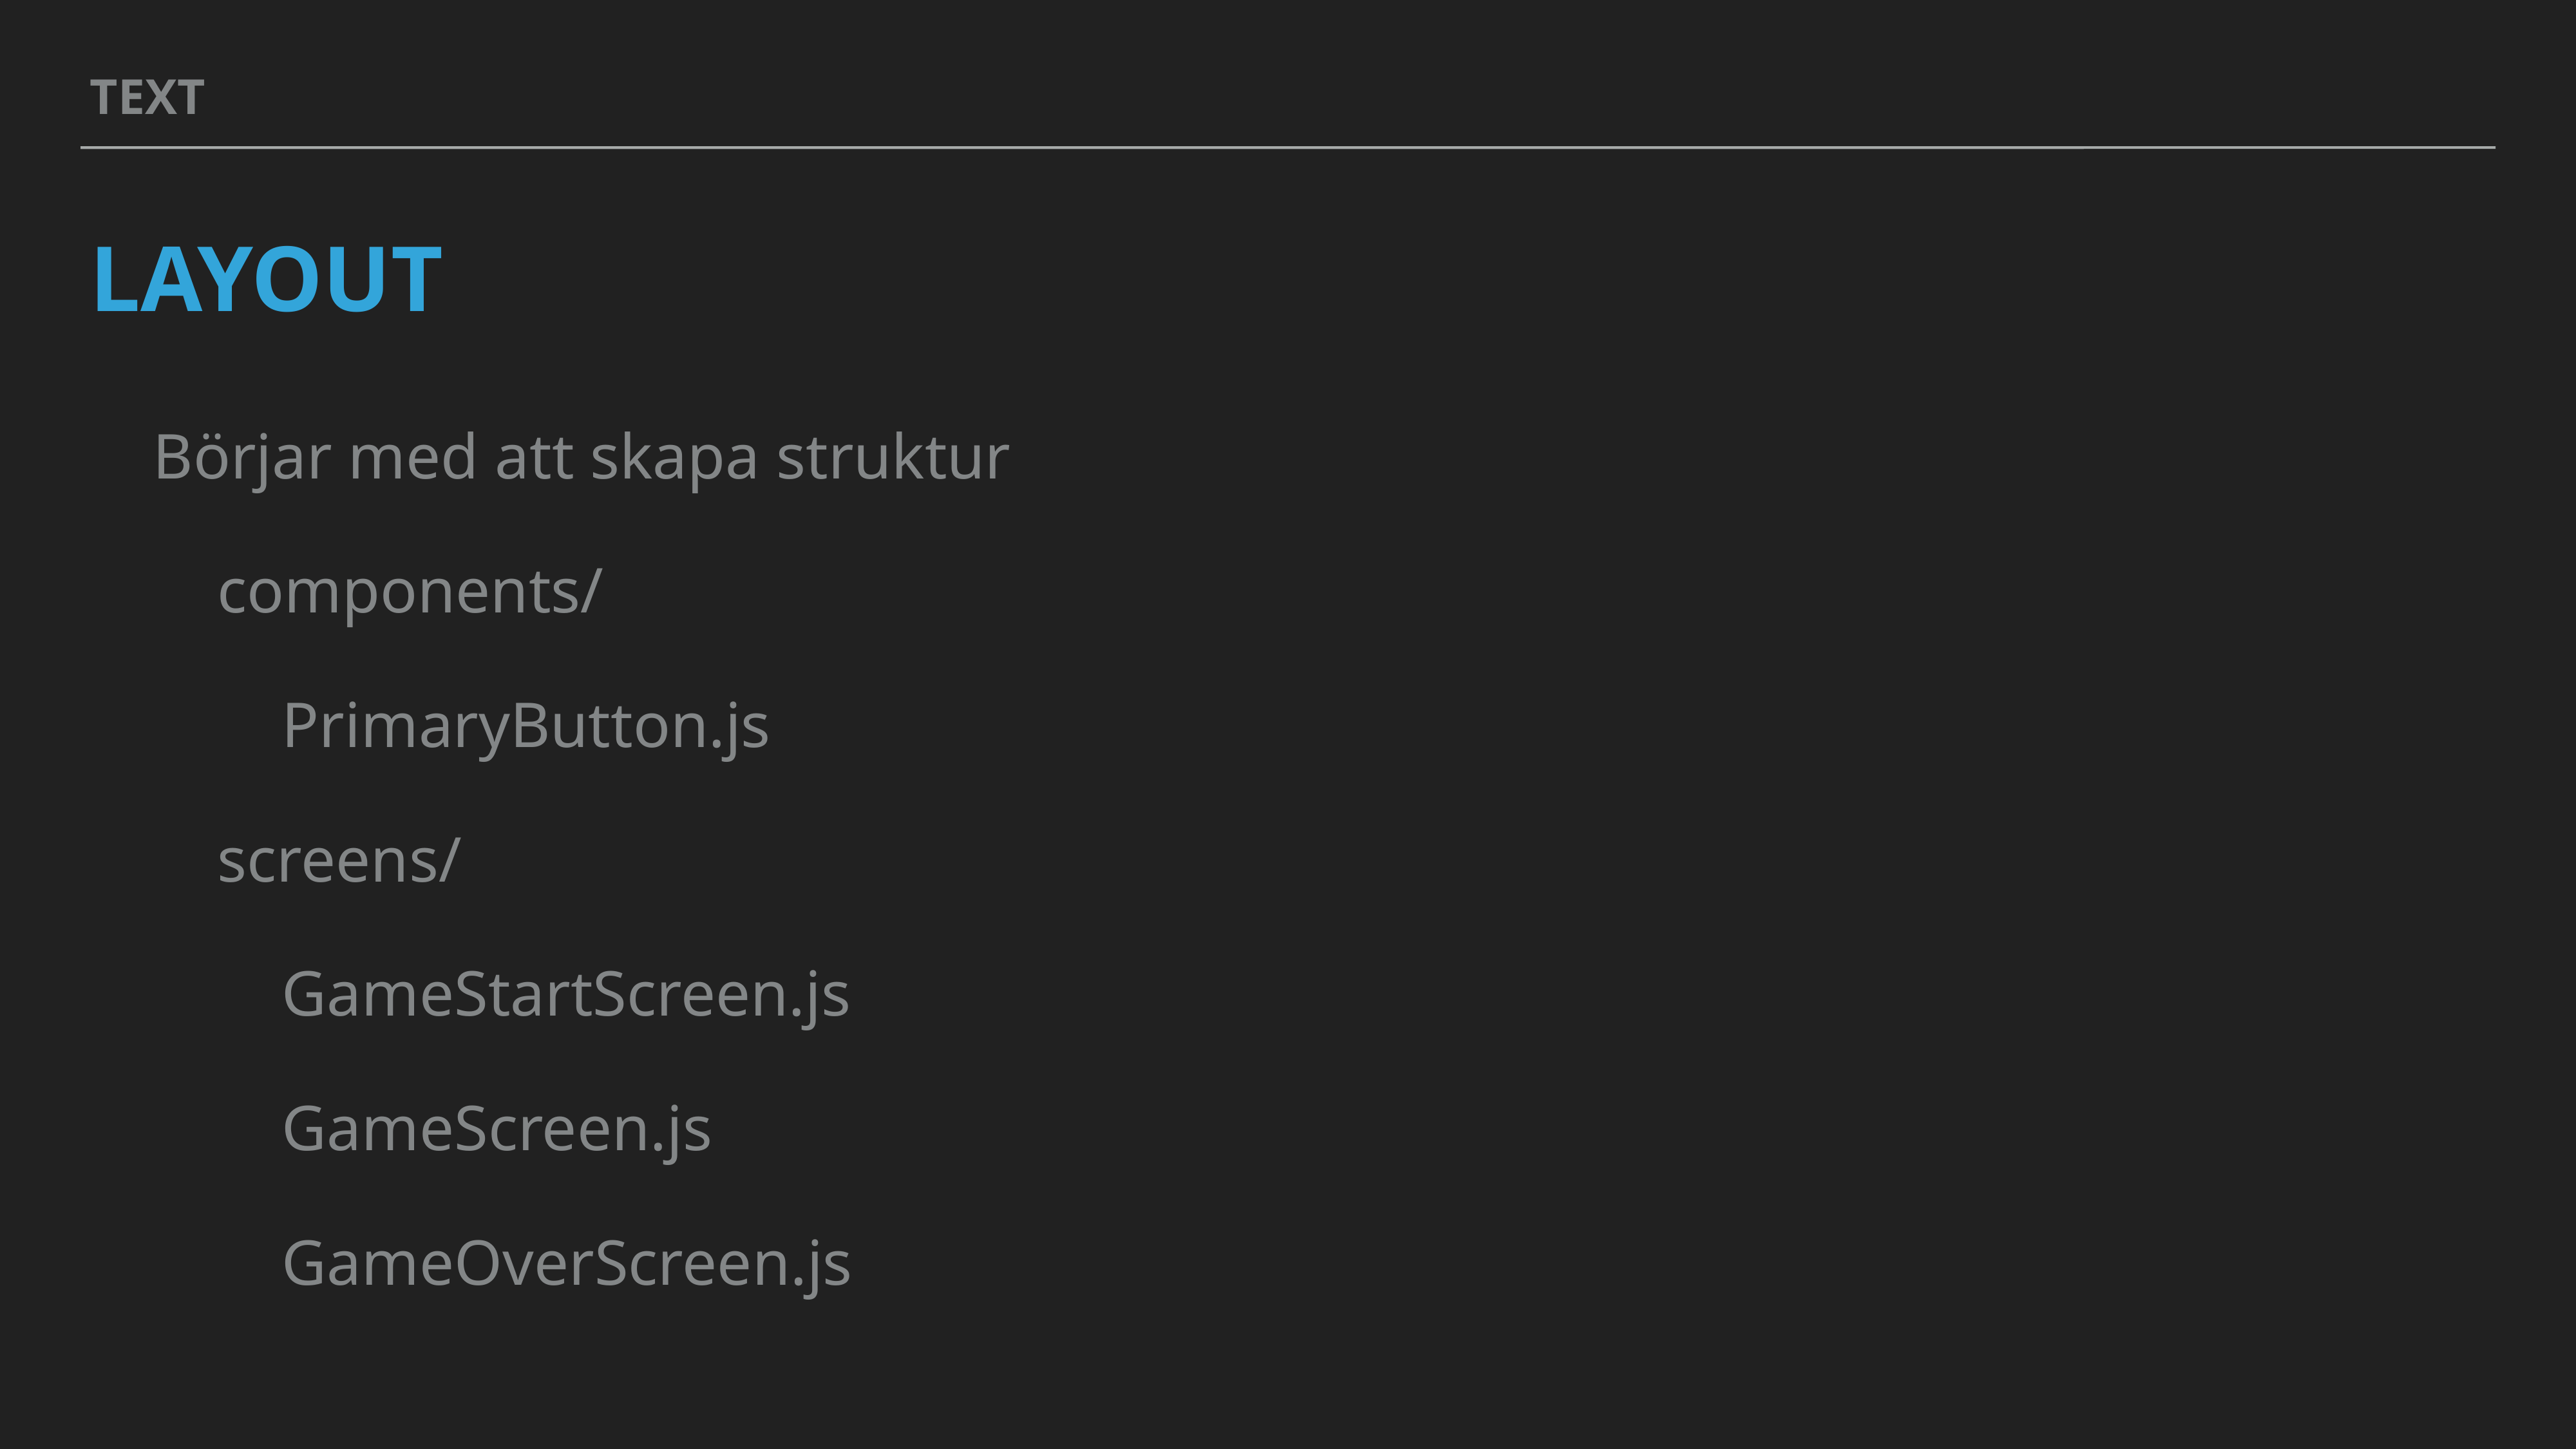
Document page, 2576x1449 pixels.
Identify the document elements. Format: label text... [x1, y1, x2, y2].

text_box Layout [80, 228, 2496, 336]
text_box Börjar med att skapa struktur components/ PrimaryButton.js screens/ GameStartScreen.js GameScreen.js GameOverScreen.js [80, 408, 2496, 1315]
